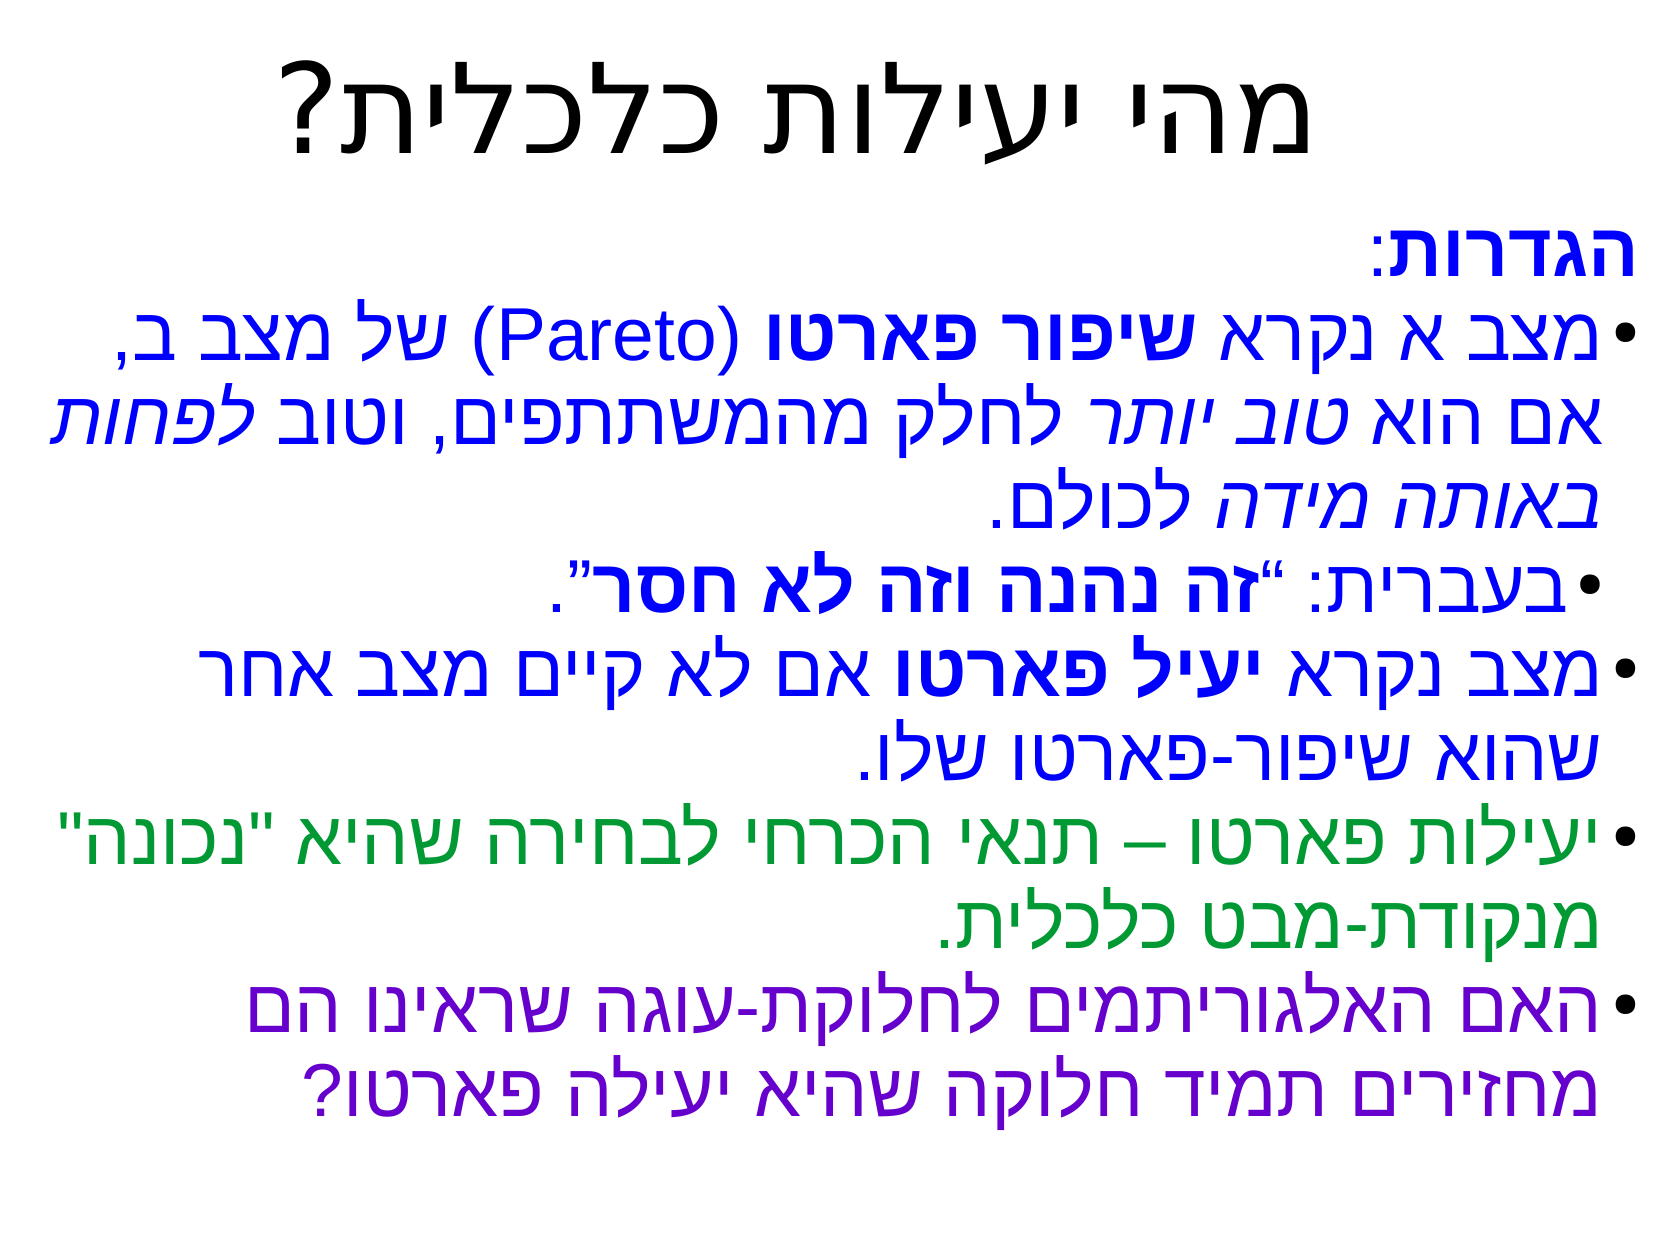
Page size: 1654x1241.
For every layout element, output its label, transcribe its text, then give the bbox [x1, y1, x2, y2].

title מהי יעילות כלכלית? [75, 45, 1564, 177]
text_box הגדרות: מצב א נקרא שיפור פארטו (Pareto) של מצב ב, אם הוא טוב יותר לחלק מהמשתתפים, וטוב לפחות באותה מידה לכולם. בעברית: “זה נהנה וזה לא חסר”. מצב נקרא יעיל פארטו אם לא קיים מצב אחר שהוא שיפור-פארטו שלו. יעילות פארטו – תנאי הכרחי לבחירה שהיא "נכונה" מנקודת-מבט כלכלית. האם האלגוריתמים לחלוקת-עוגה שראינו הם מחזירים תמיד חלוקה שהיא יעילה פארטו? [18, 201, 1654, 1224]
